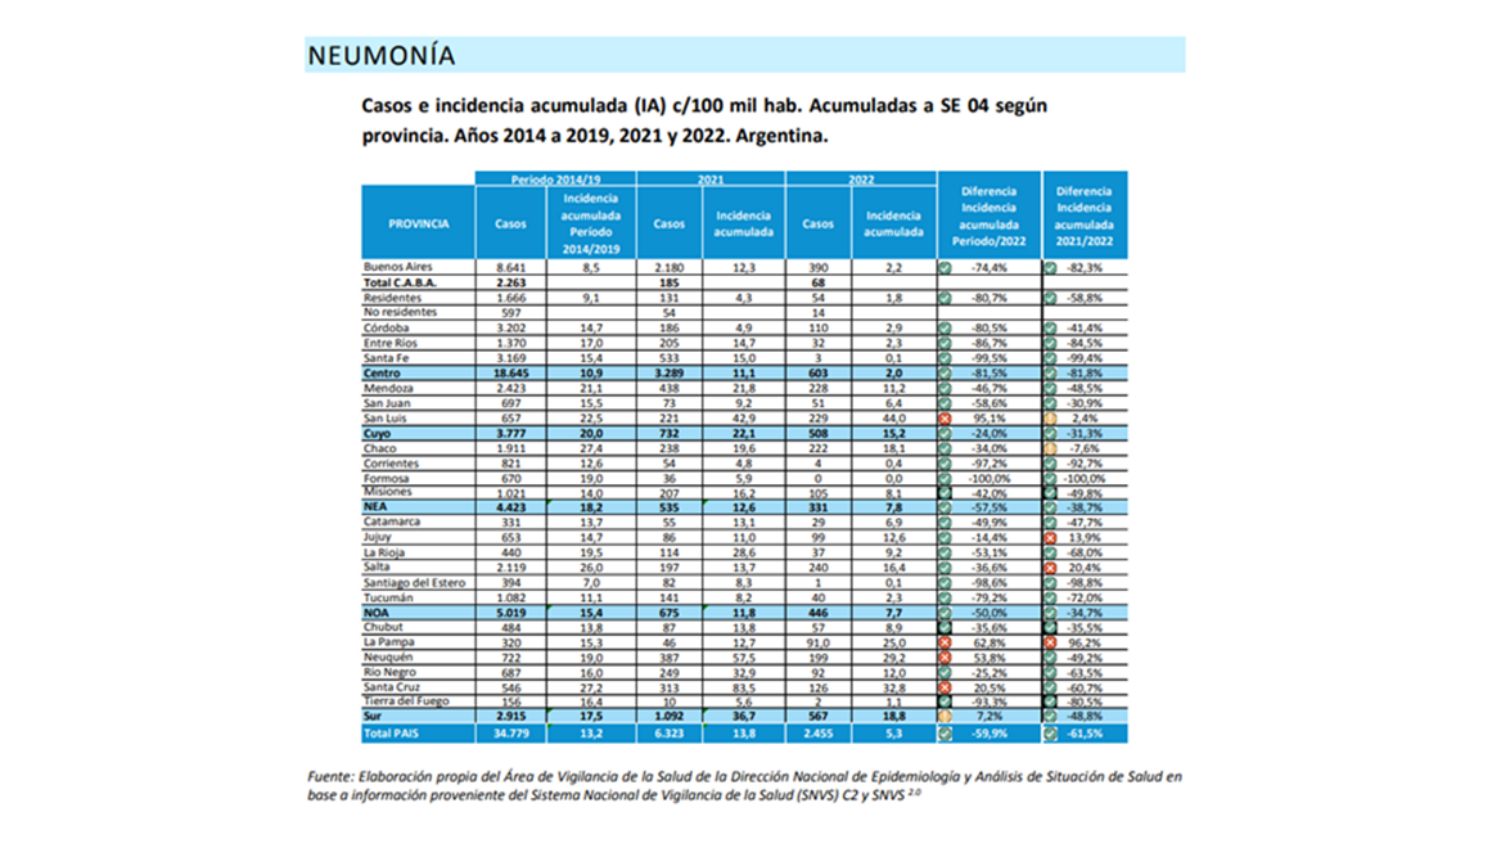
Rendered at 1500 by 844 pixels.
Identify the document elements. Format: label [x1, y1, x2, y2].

picture [297, 28, 1203, 816]
